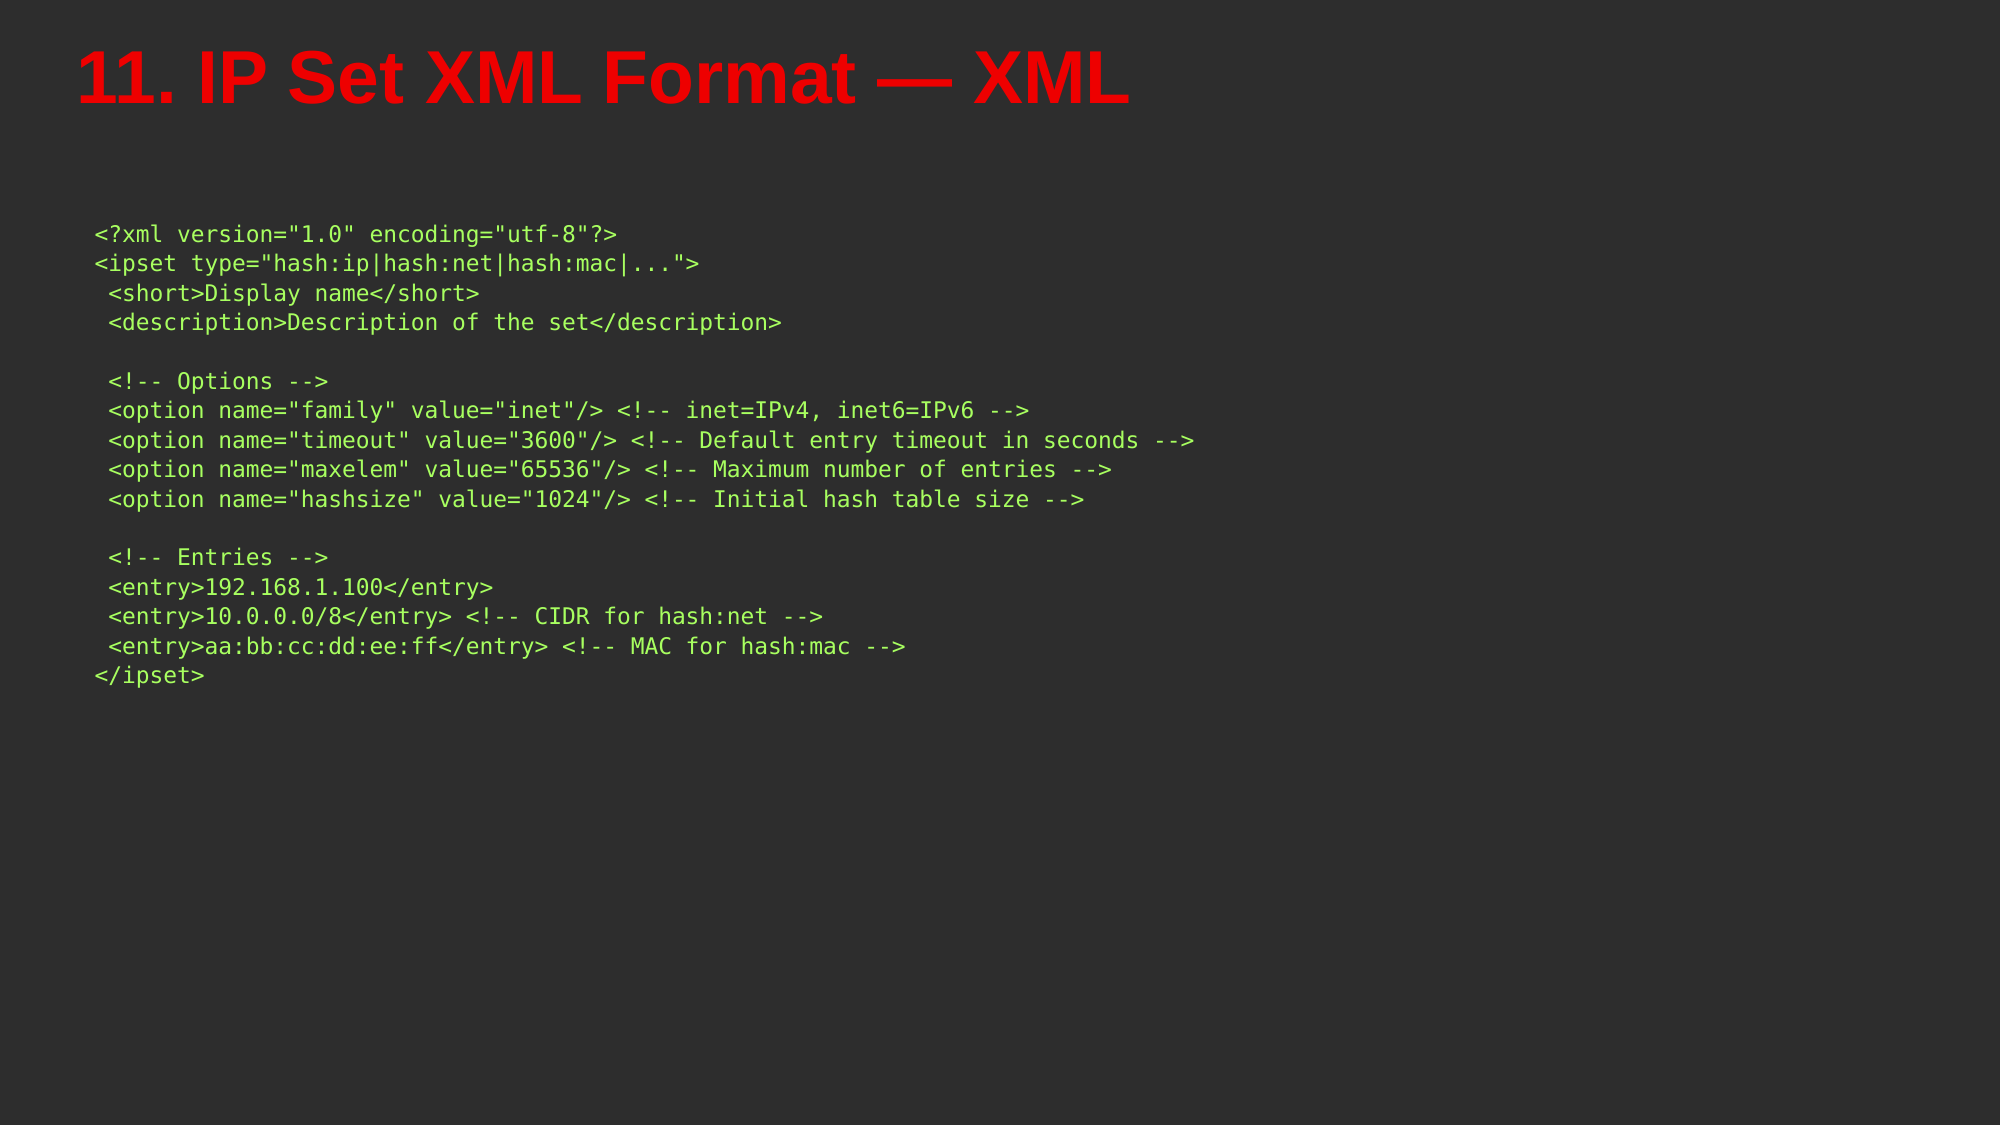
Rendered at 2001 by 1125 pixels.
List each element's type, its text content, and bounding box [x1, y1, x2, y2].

text_box <?xml version="1.0" encoding="utf-8"?> <ipset type="hash:ip|hash:net|hash:mac|..."> <short>Display name</short> <description>Description of the set</description> <!-- Options --> <option name="family" value="inet"/> <!-- inet=IPv4, inet6=IPv6 --> <option name="timeout" value="3600"/> <!-- Default entry timeout in seconds --> <option name="maxelem" value="65536"/> <!-- Maximum number of entries --> <option name="hashsize" value="1024"/> <!-- Initial hash table size --> <!-- Entries --> <entry>192.168.1.100</entry> <entry>10.0.0.0/8</entry> <!-- CIDR for hash:net --> <entry>aa:bb:cc:dd:ee:ff</entry> <!-- MAC for hash:mac --> </ipset> [59, 194, 1942, 1093]
text_box 11. IP Set XML Format — XML [59, 23, 1942, 178]
